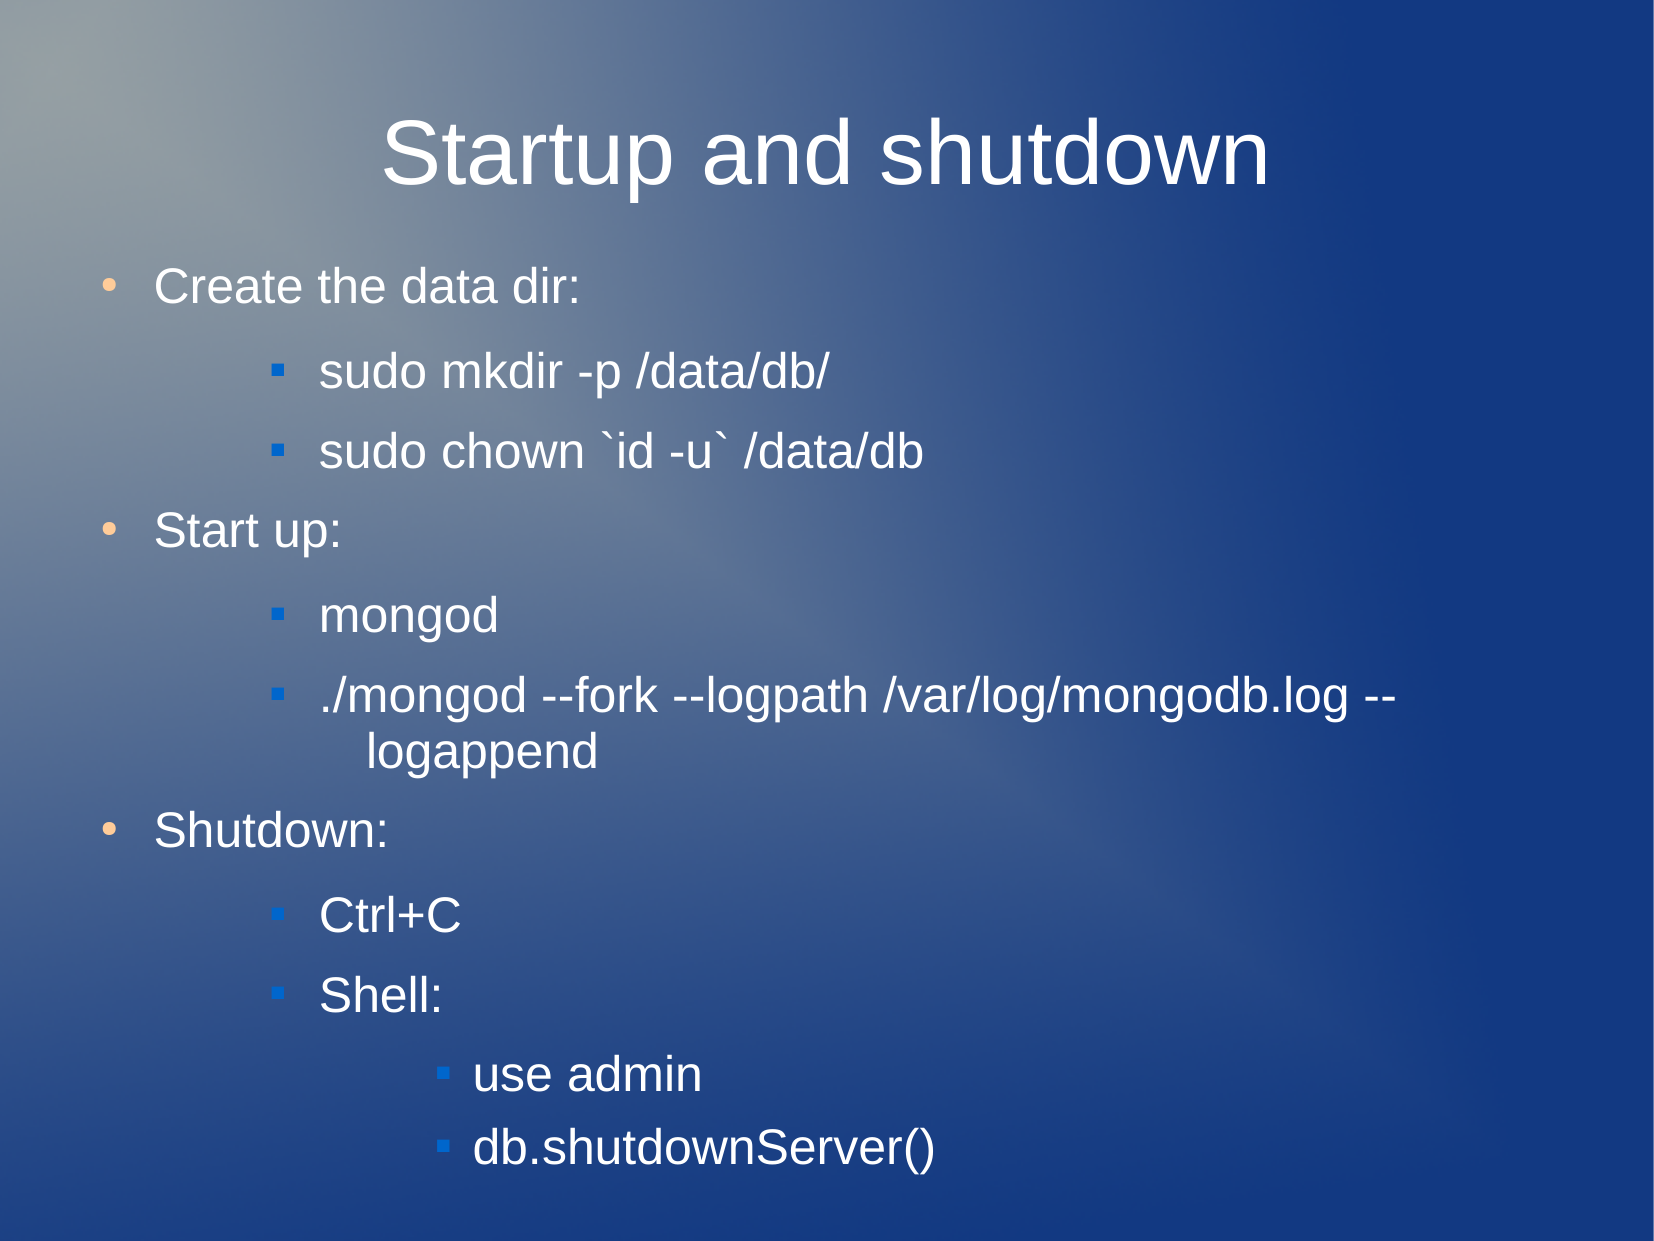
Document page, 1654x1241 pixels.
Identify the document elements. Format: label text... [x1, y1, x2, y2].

title Startup and shutdown [82, 49, 1571, 257]
picture [0, 0, 1654, 1241]
list Create the data dir: sudo mkdir -p /data/db/ sudo chown `id -u` /data/db Start up: mongod ./mongod --fork --logpath /var/log/mongodb.log --logappend Shutdown: Ctrl+C Shell: use admin db.shutdownServer() [82, 258, 1571, 1176]
